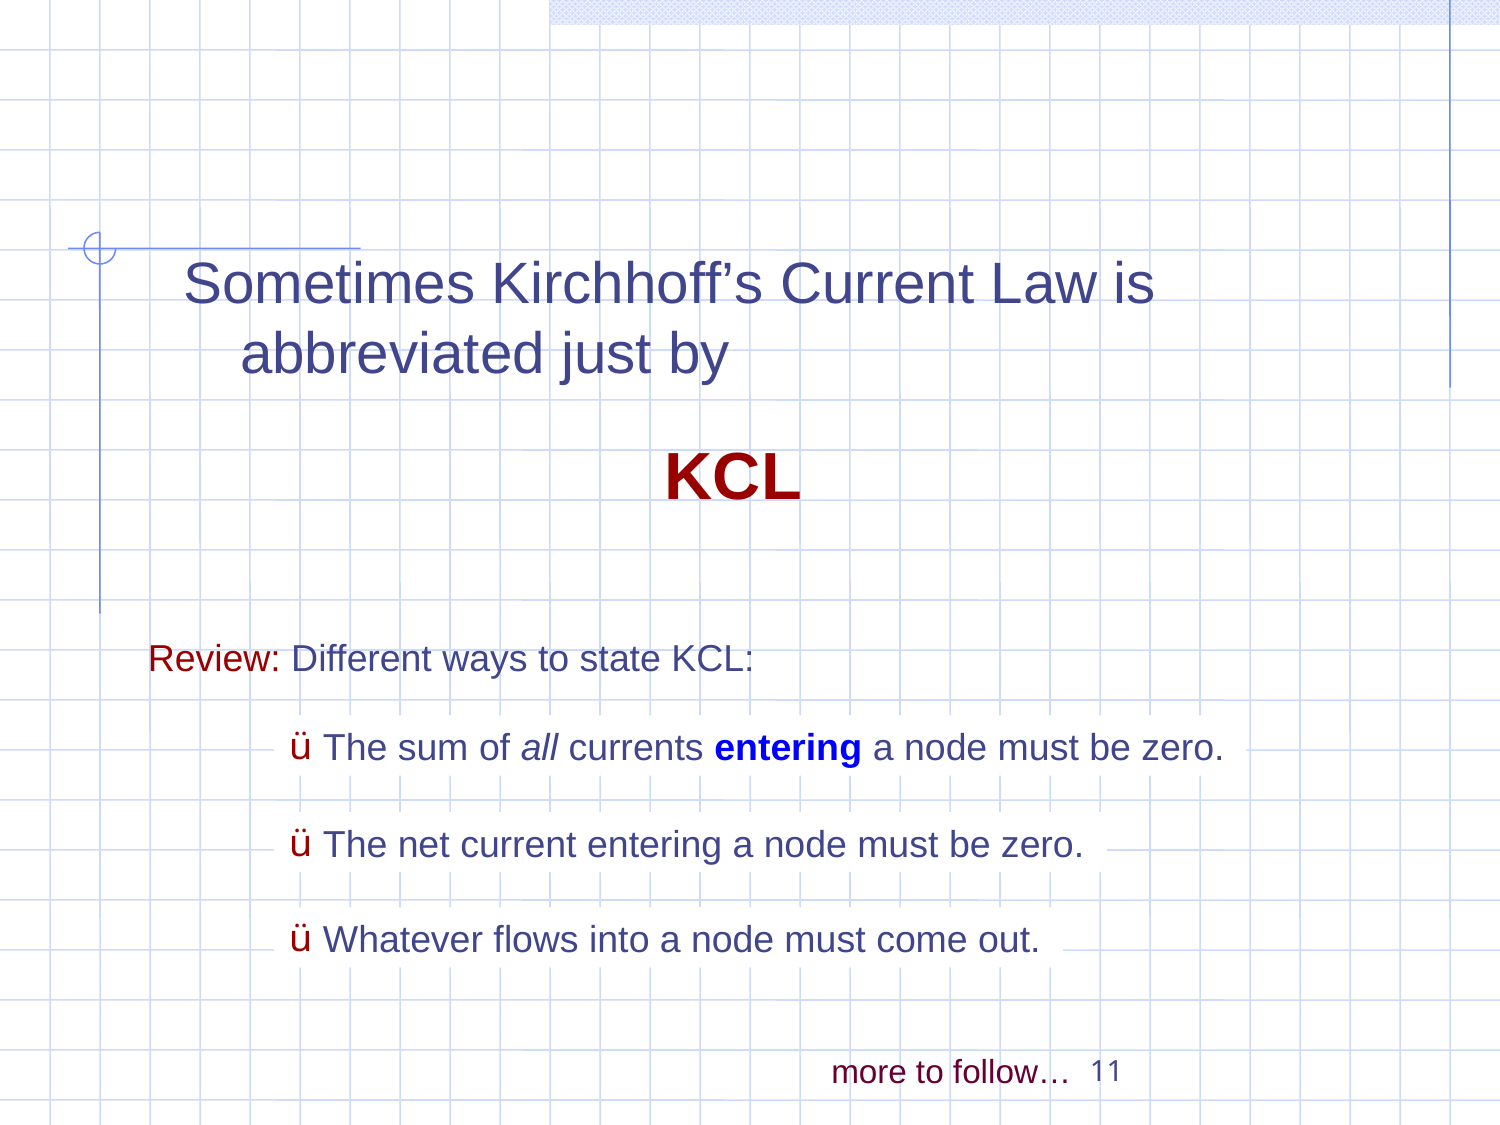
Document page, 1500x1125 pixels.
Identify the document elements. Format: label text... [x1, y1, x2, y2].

text_box more to follow… [815, 1043, 1088, 1099]
text_box Review: Different ways to state KCL: [132, 626, 772, 687]
text_box The net current entering a node must be zero. [274, 812, 1107, 873]
text_box Whatever flows into a node must come out. [274, 907, 1063, 968]
list Sometimes Kirchhoff’s Current Law is abbreviated just by [112, 237, 1388, 913]
text_box KCL [649, 425, 817, 521]
text_box [1074, 1025, 1388, 1101]
text_box The sum of all currents entering a node must be zero. [274, 715, 1247, 776]
title [99, 50, 1375, 238]
